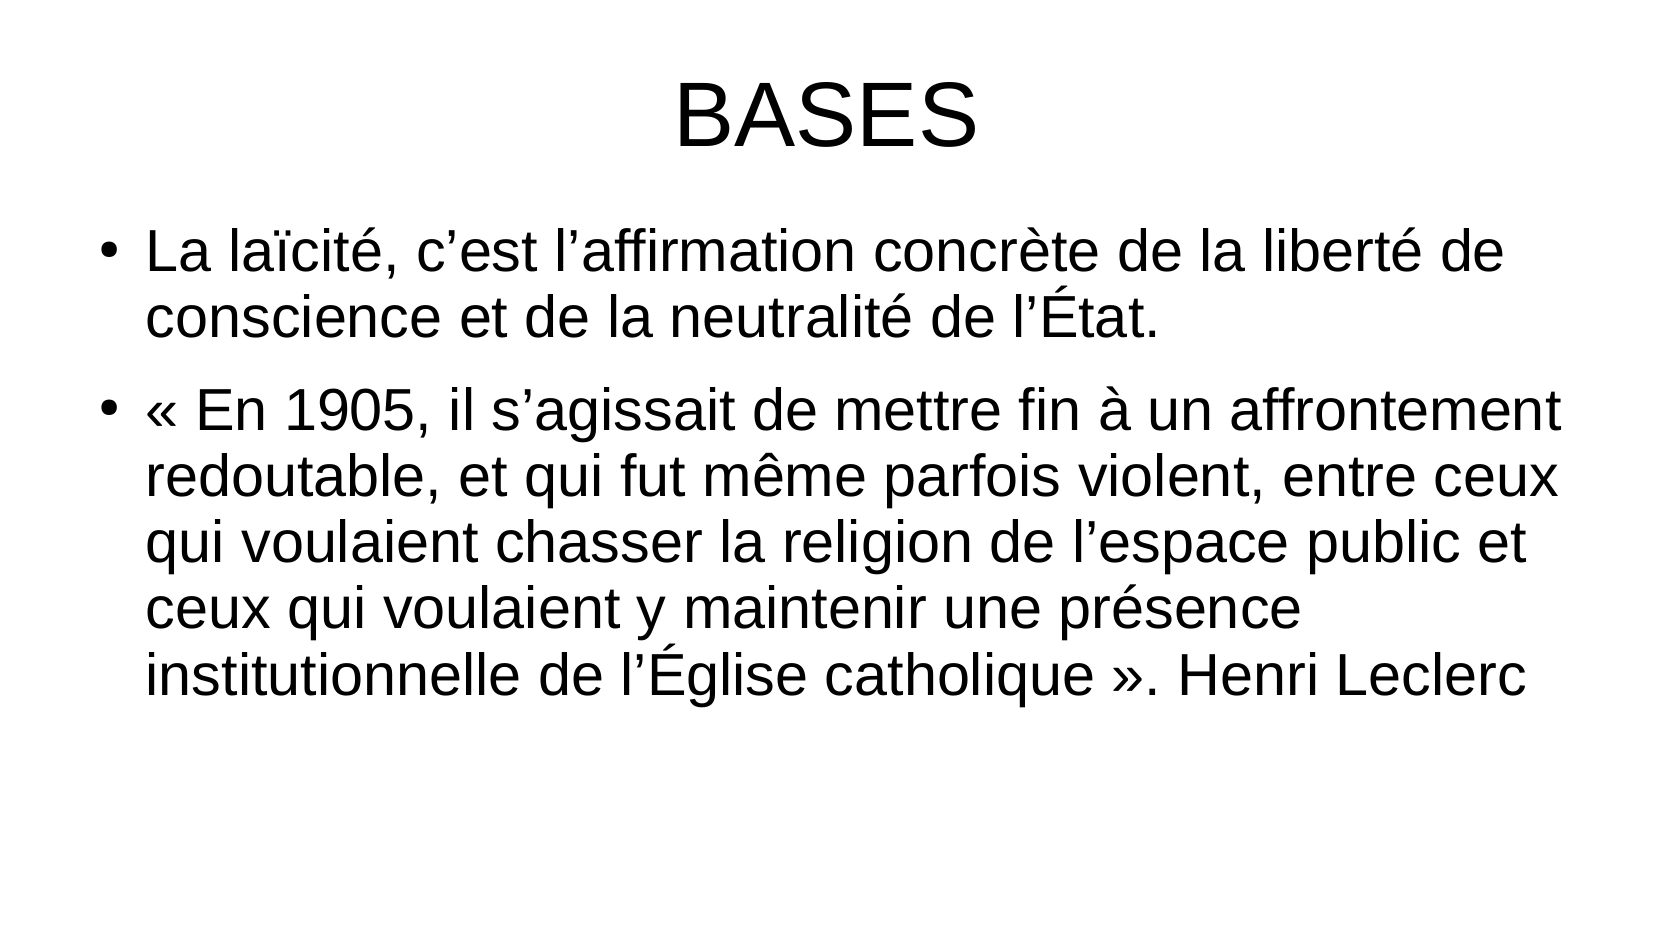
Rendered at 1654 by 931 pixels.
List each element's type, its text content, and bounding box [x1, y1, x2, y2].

list La laïcité, c’est l’affirmation concrète de la liberté de conscience et de la neutralité de l’État. « En 1905, il s’agissait de mettre fin à un affrontement redoutable, et qui fut même parfois violent, entre ceux qui voulaient chasser la religion de l’espace public et ceux qui voulaient y maintenir une présence institutionnelle de l’Église catholique ». Henri Leclerc [82, 217, 1571, 758]
title BASES [82, 37, 1571, 193]
